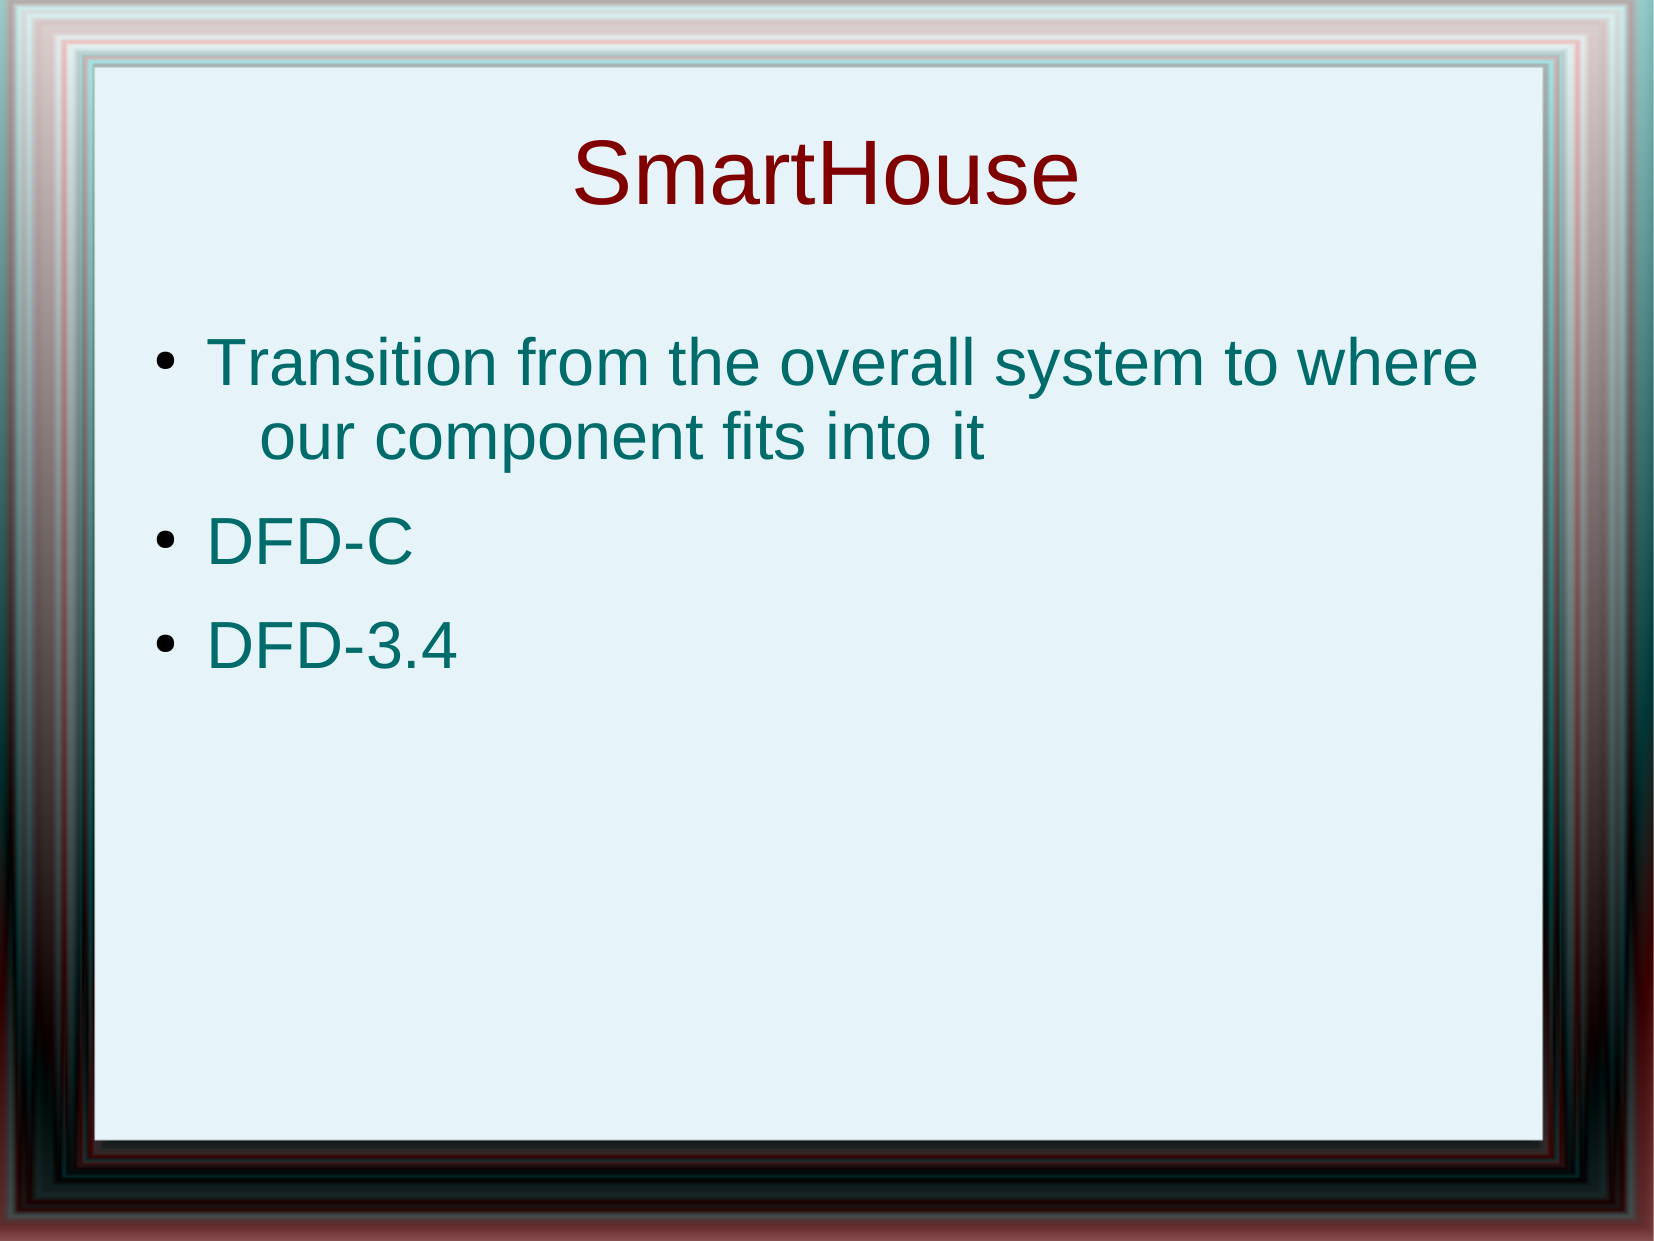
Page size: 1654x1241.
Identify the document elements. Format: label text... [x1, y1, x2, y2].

picture [0, 0, 1654, 1241]
list Transition from the overall system to where our component fits into it DFD-C DFD-3.4 [118, 324, 1506, 945]
title SmartHouse [118, 88, 1536, 257]
